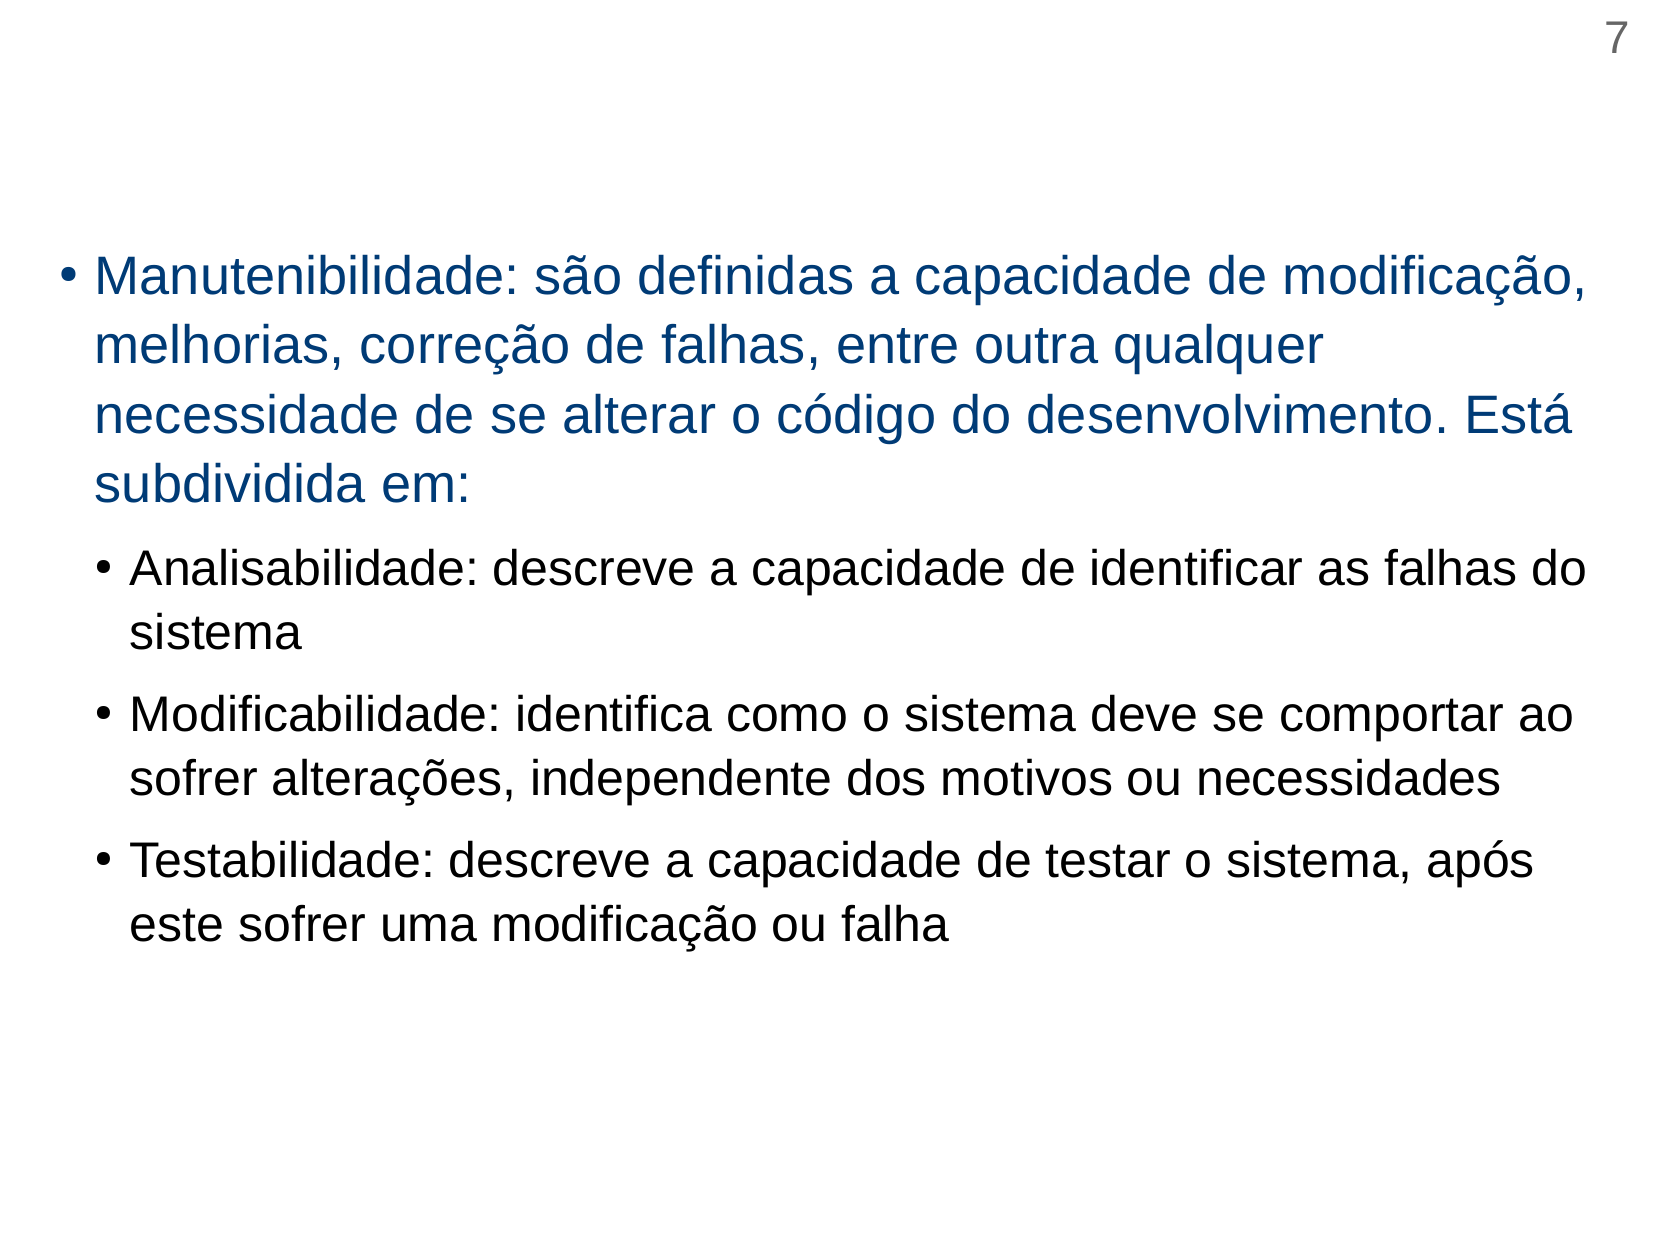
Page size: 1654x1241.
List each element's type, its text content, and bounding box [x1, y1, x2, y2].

list Manutenibilidade: são definidas a capacidade de modificação, melhorias, correção de falhas, entre outra qualquer necessidade de se alterar o código do desenvolvimento. Está subdividida em: Analisabilidade: descreve a capacidade de identificar as falhas do sistema Modificabilidade: identifica como o sistema deve se comportar ao sofrer alterações, independente dos motivos ou necessidades Testabilidade: descreve a capacidade de testar o sistema, após este sofrer uma modificação ou falha [59, 236, 1595, 1211]
